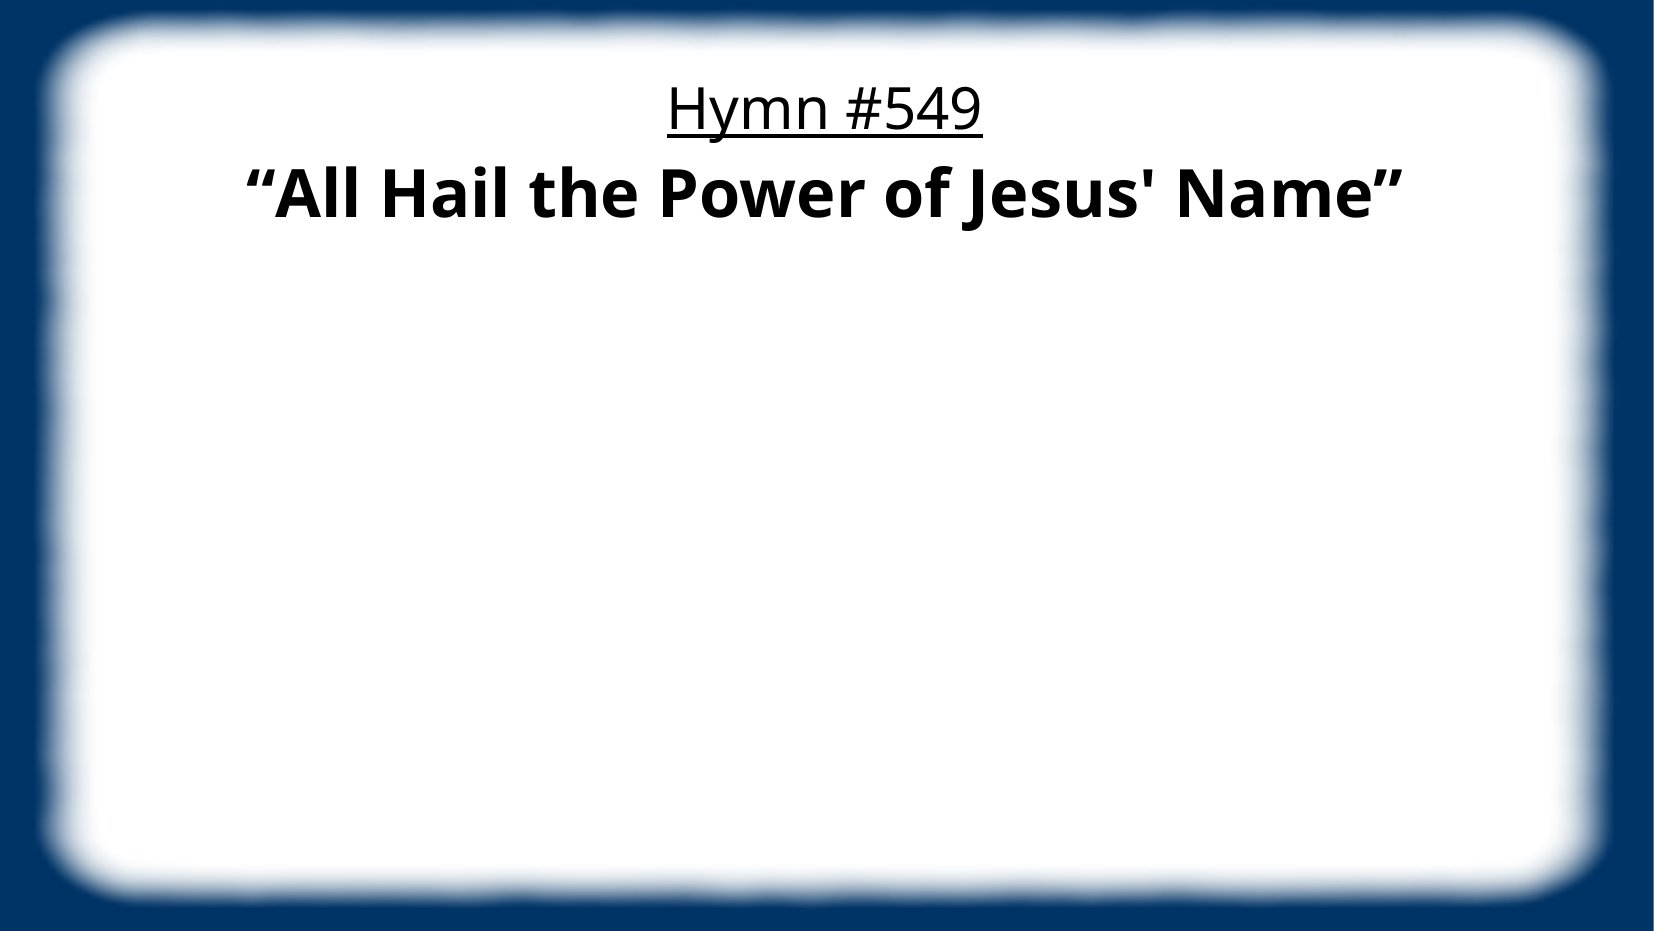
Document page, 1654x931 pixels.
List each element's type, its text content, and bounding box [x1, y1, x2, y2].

picture [0, 0, 1654, 931]
text_box Hymn #549 “All Hail the Power of Jesus' Name” [75, 60, 1576, 241]
